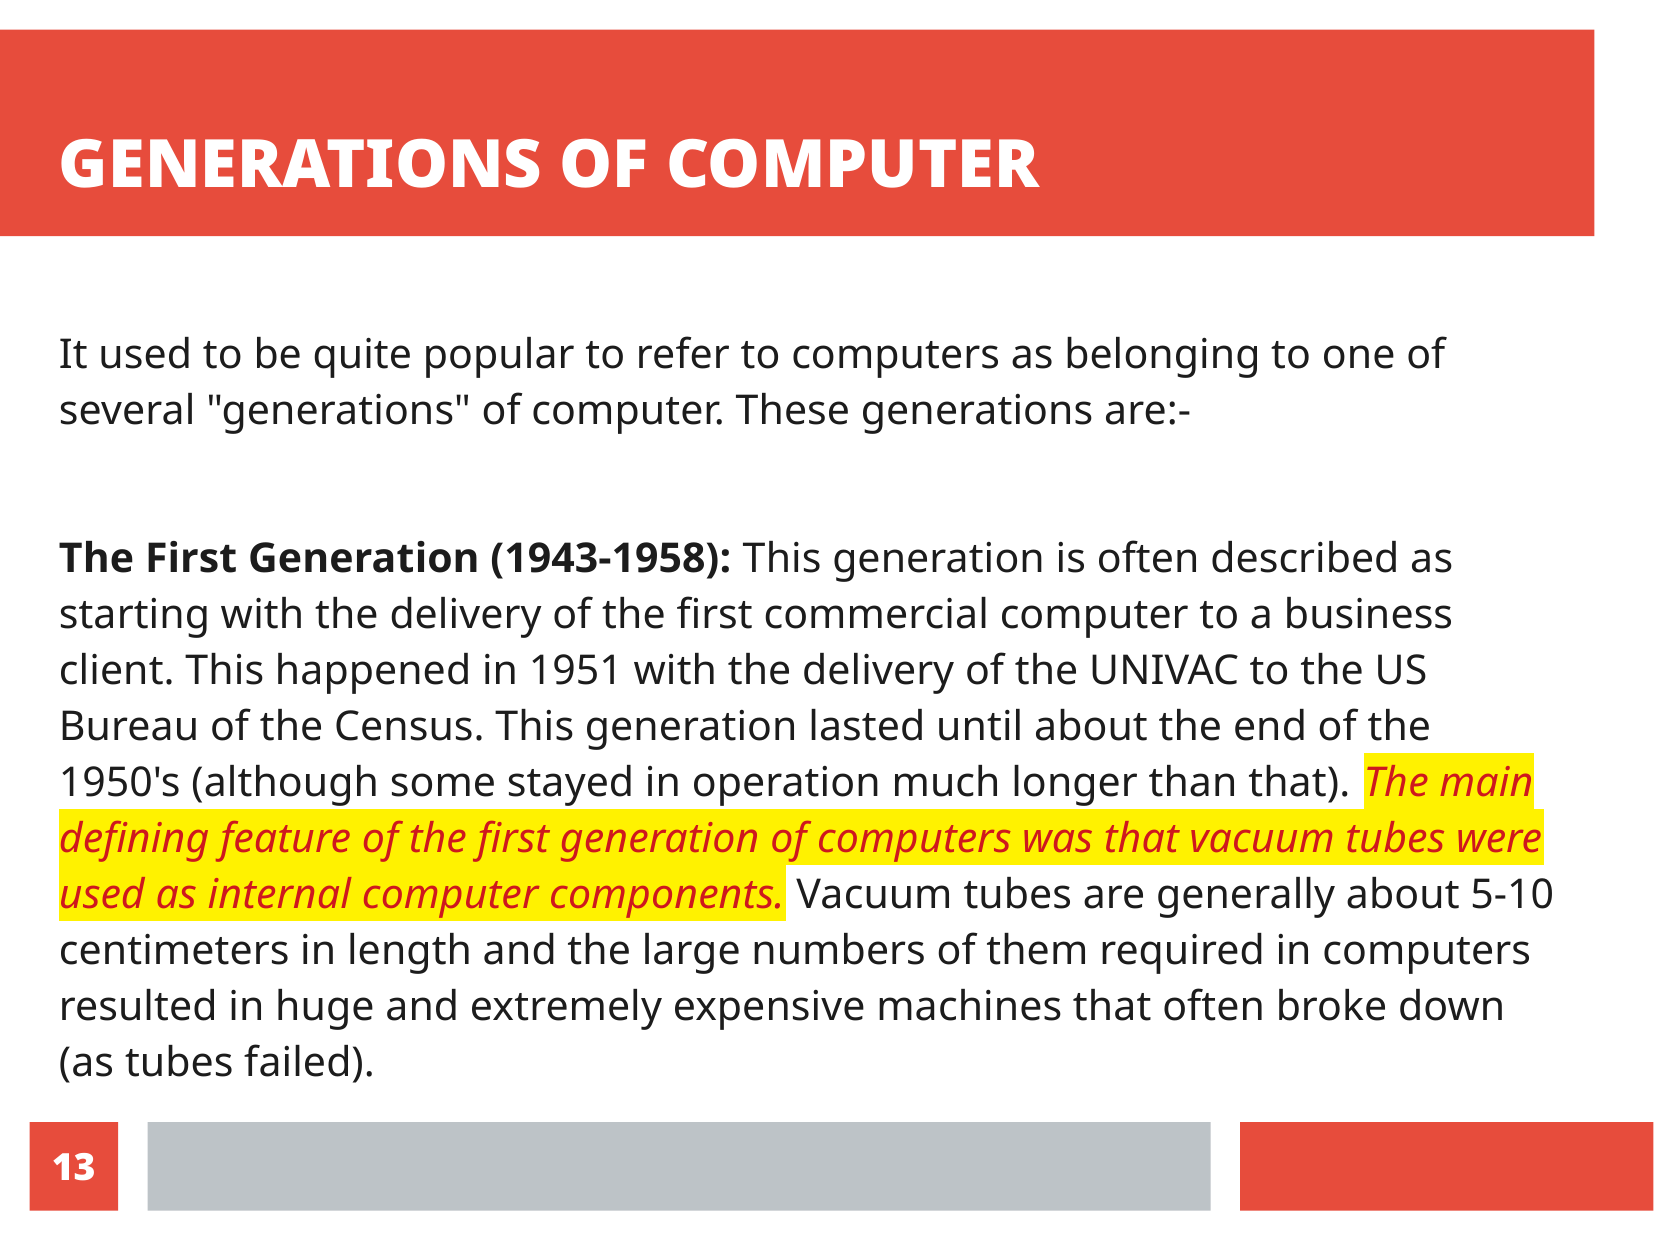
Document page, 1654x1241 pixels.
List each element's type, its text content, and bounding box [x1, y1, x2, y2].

list It used to be quite popular to refer to computers as belonging to one of several "generations" of computer. These generations are:- The First Generation (1943-1958): This generation is often described as starting with the delivery of the first commercial computer to a business client. This happened in 1951 with the delivery of the UNIVAC to the US Bureau of the Census. This generation lasted until about the end of the 1950's (although some stayed in operation much longer than that). The main defining feature of the first generation of computers was that vacuum tubes were used as internal computer components. Vacuum tubes are generally about 5-10 centimeters in length and the large numbers of them required in computers resulted in huge and extremely expensive machines that often broke down (as tubes failed). [59, 324, 1565, 1093]
title GENERATIONS OF COMPUTER [59, 59, 1595, 207]
